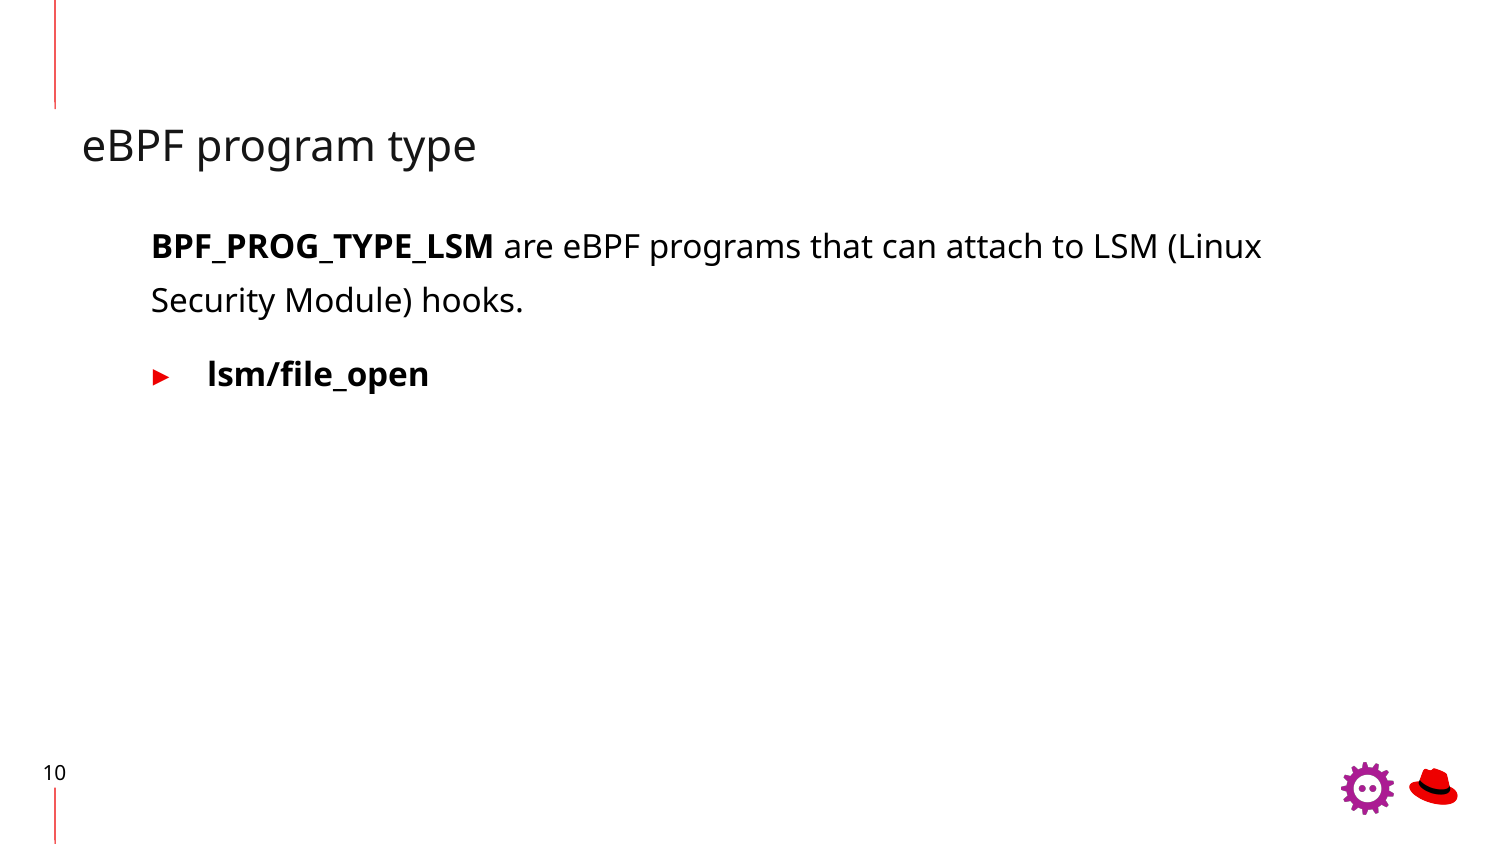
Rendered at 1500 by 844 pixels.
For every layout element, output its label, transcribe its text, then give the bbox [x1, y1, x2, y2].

title eBPF program type [81, 101, 1044, 153]
list BPF_PROG_TYPE_LSM are eBPF programs that can attach to LSM (Linux Security Module) hooks. lsm/file_open [150, 210, 1350, 763]
picture [1341, 762, 1394, 815]
picture [1409, 768, 1458, 805]
slide_number <number> [20, 774, 89, 788]
